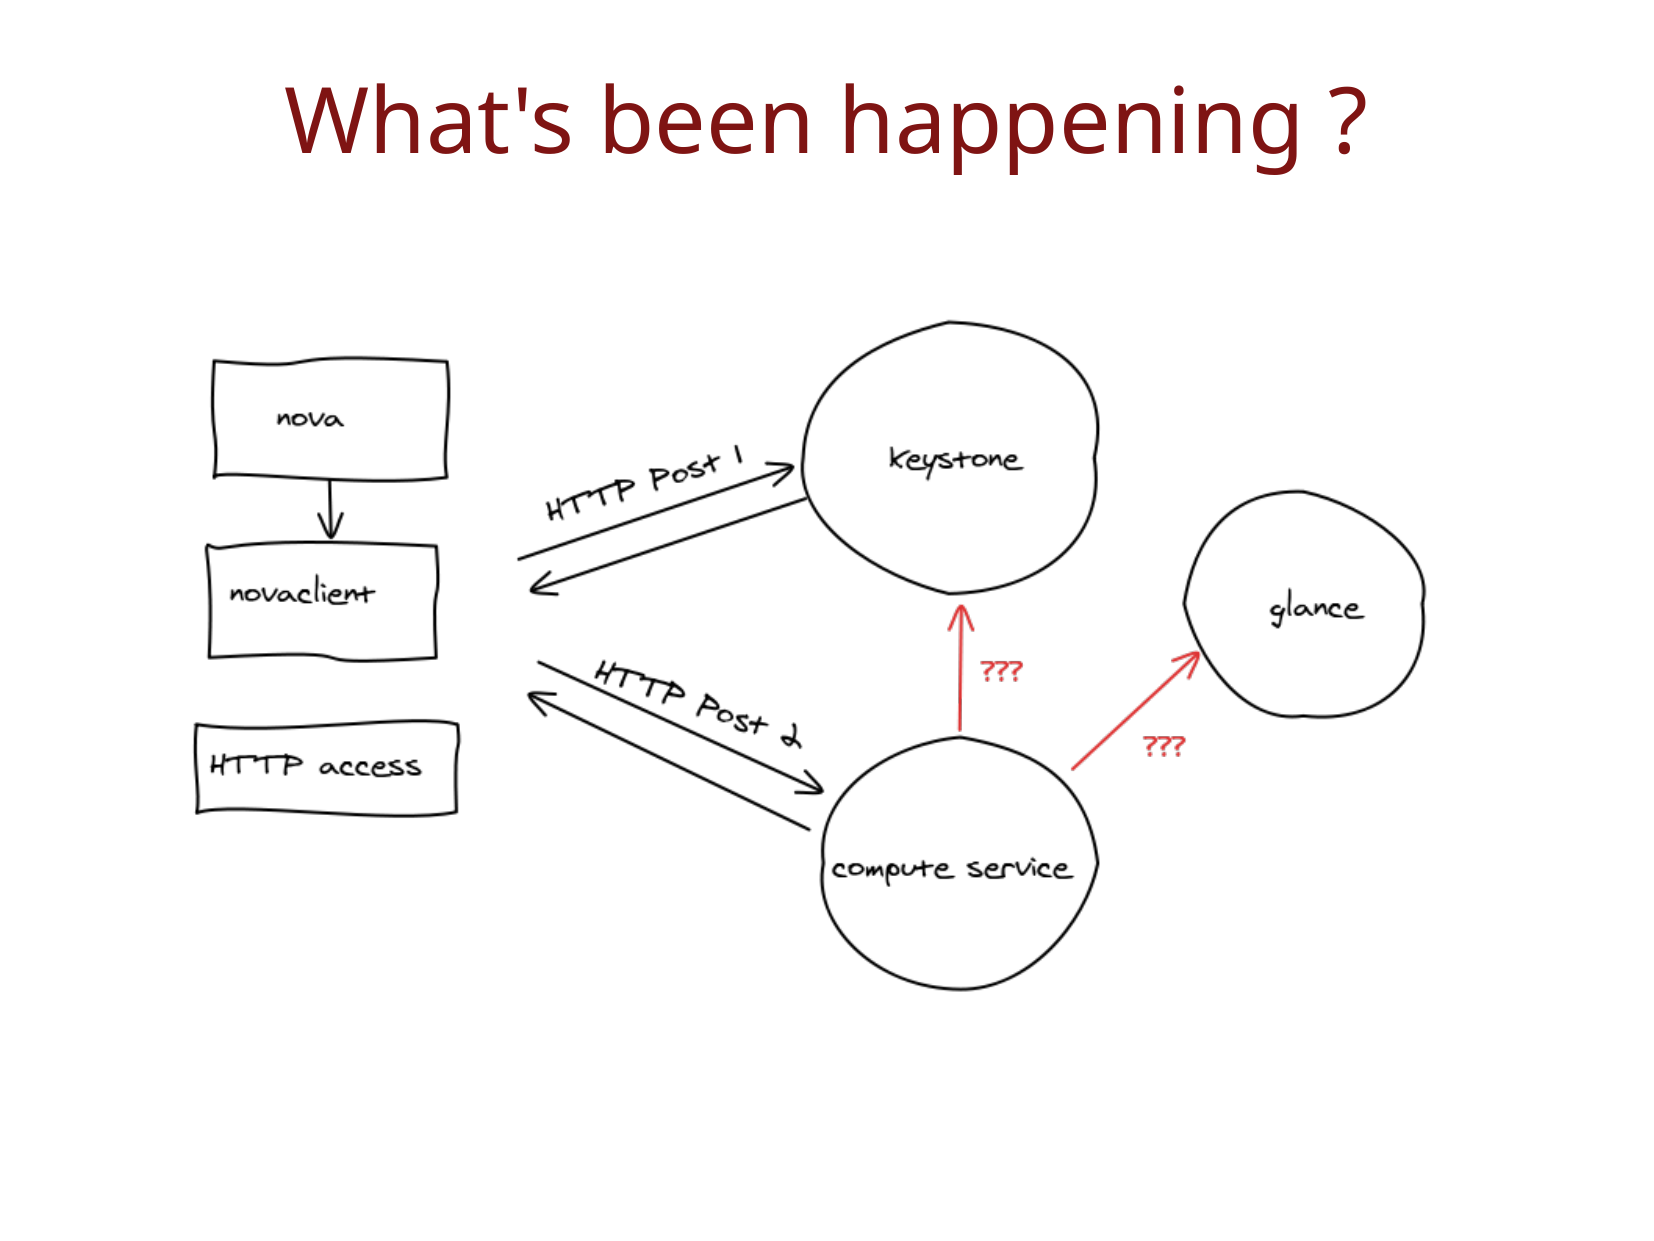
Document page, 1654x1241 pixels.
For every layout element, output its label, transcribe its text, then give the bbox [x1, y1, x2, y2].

picture [191, 317, 1428, 995]
title What's been happening ? [82, 56, 1571, 181]
